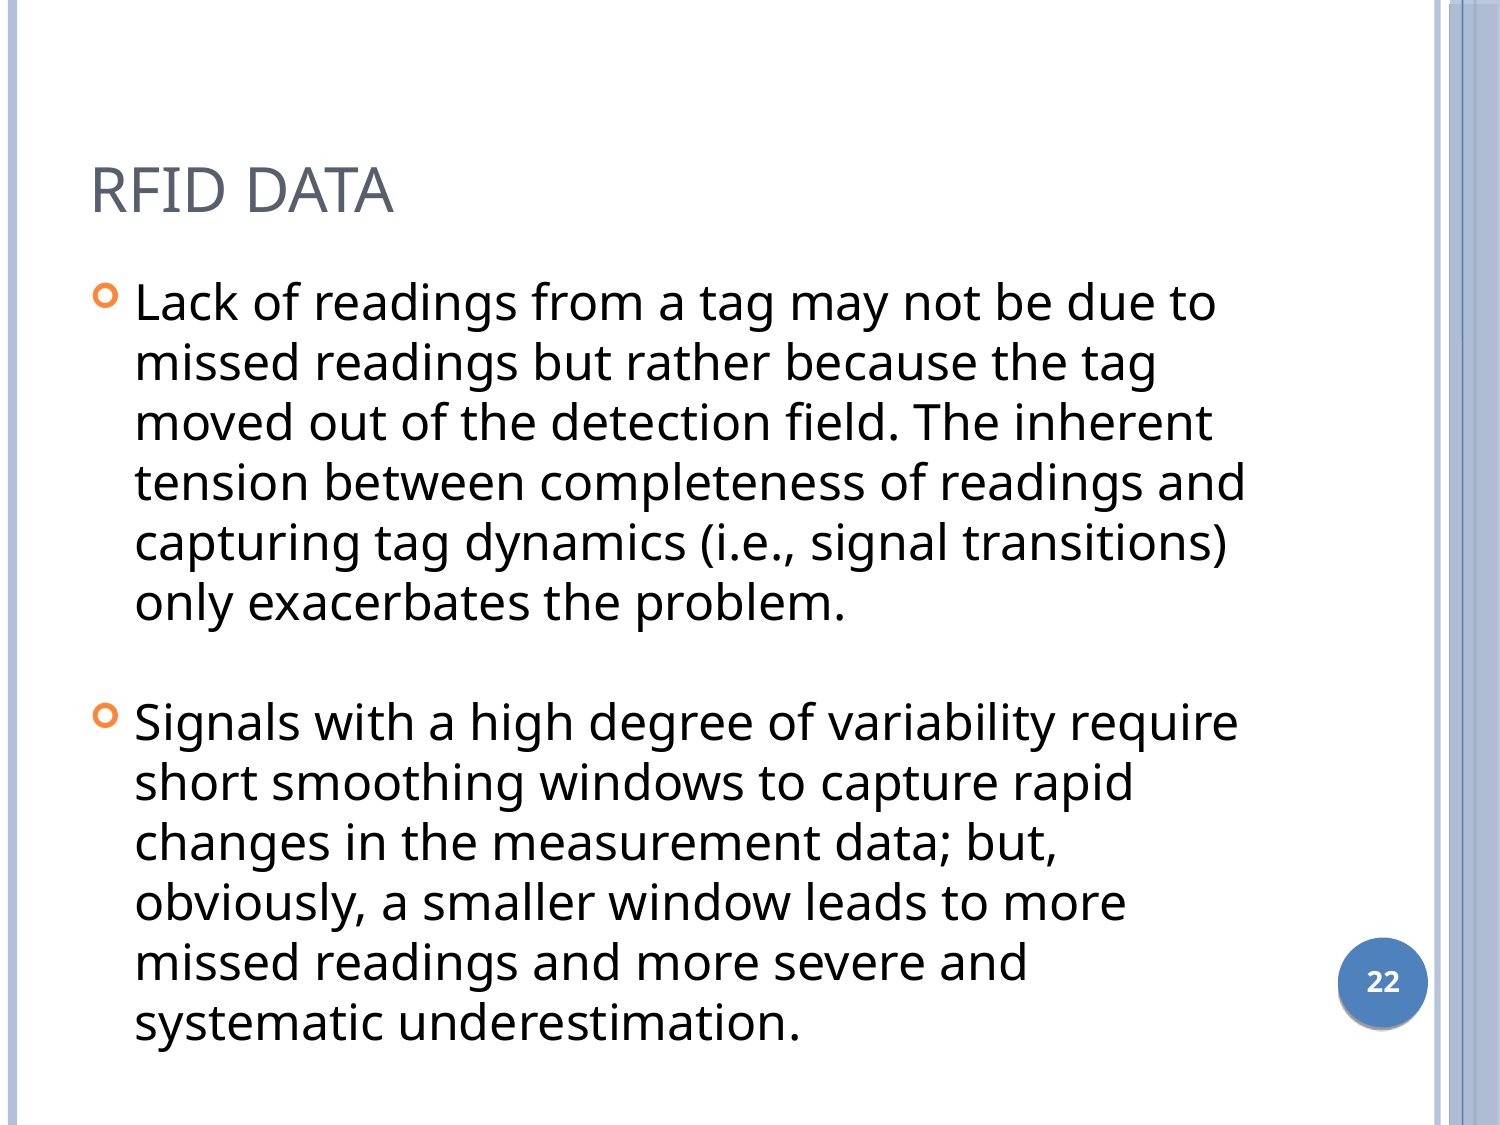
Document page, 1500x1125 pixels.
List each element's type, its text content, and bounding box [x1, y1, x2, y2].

text_box Lack of readings from a tag may not be due to missed readings but rather because the tag moved out of the detection field. The inherent tension between completeness of readings and capturing tag dynamics (i.e., signal transitions) only exacerbates the problem. Signals with a high degree of variability require short smoothing windows to capture rapid changes in the measurement data; but, obviously, a smaller window leads to more missed readings and more severe and systematic underestimation. [74, 262, 1300, 1062]
text_box RFID Data [74, 45, 1300, 233]
text_box <number> [1333, 940, 1434, 1027]
